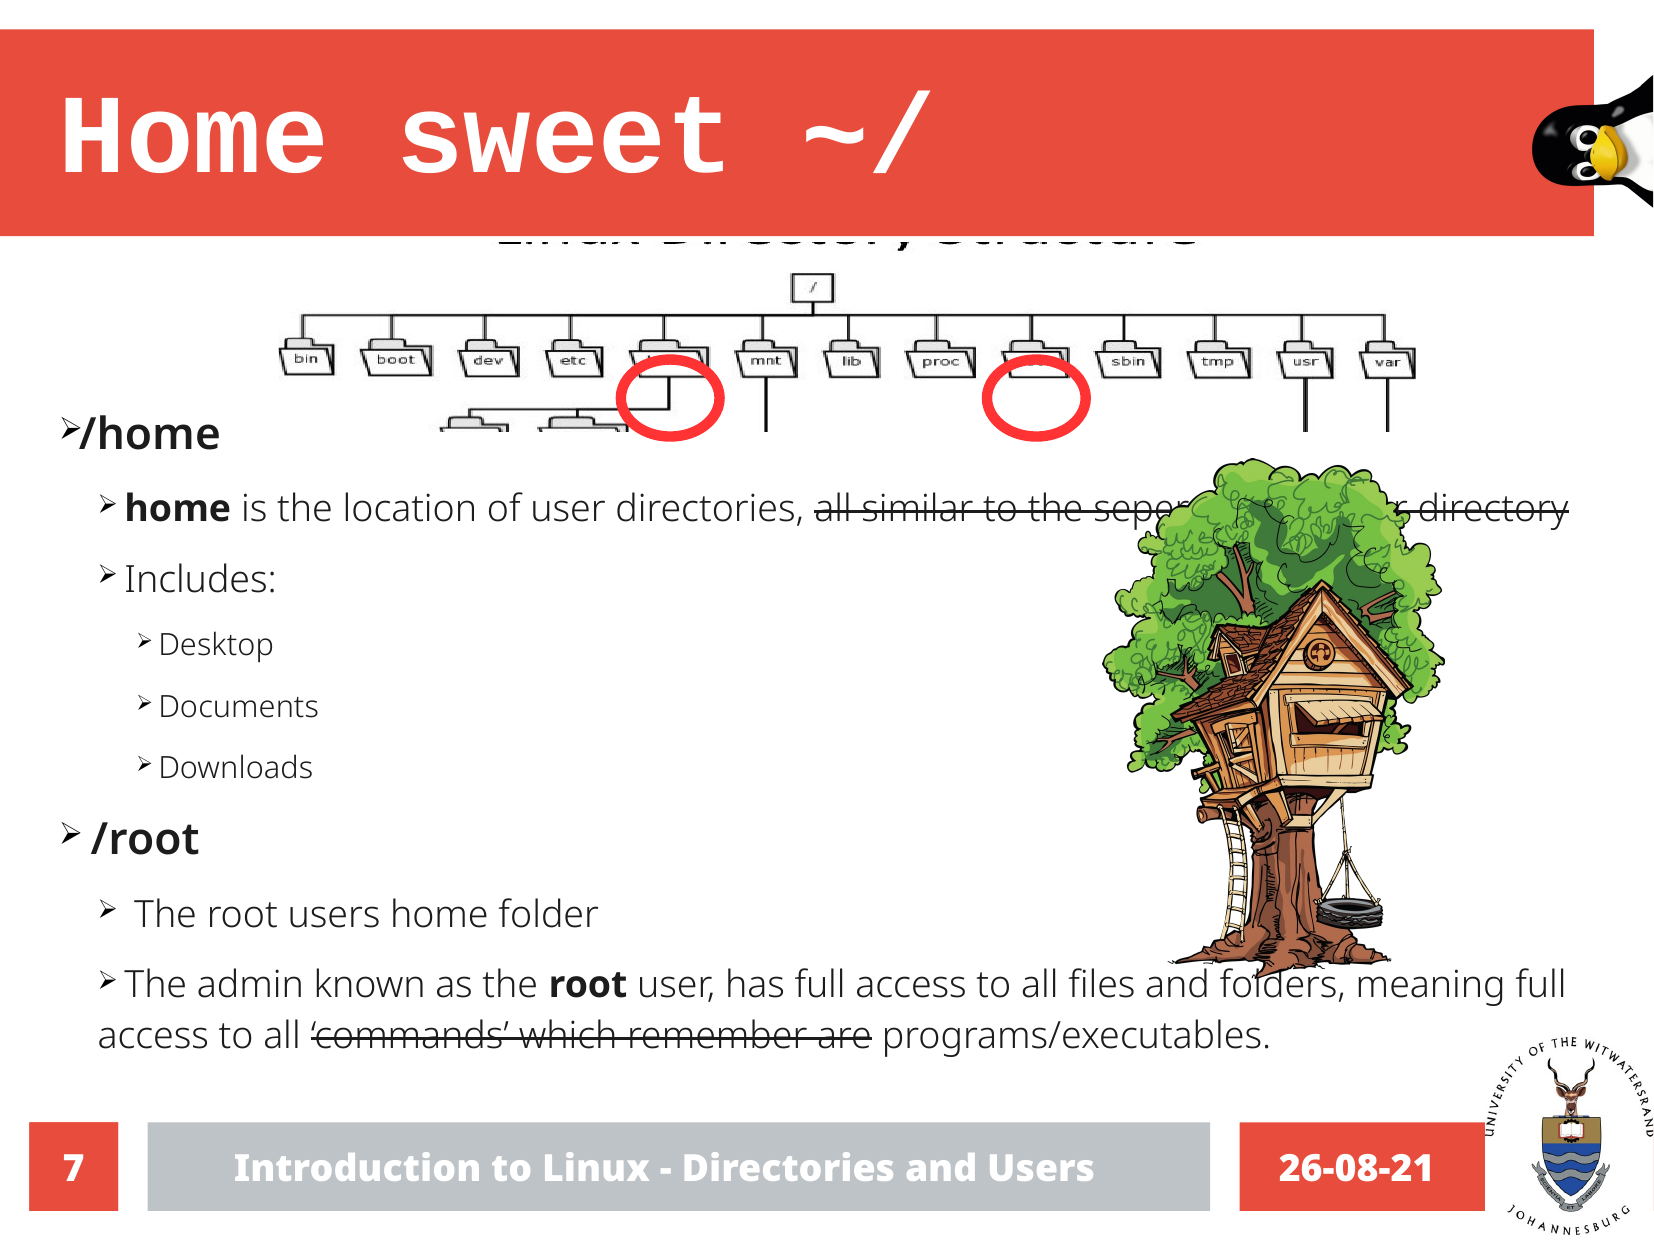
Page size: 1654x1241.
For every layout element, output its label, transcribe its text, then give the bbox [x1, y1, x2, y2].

picture [993, 365, 1080, 431]
picture [627, 365, 714, 431]
picture [1102, 458, 1445, 979]
picture [1485, 1037, 1654, 1235]
list /home home is the location of user directories, all similar to the seperate root user directory Includes: Desktop Documents Downloads /root The root users home folder The admin known as the root user, has full access to all files and folders, meaning full access to all ‘commands’ which remember are programs/executables. [58, 401, 1582, 1110]
picture [278, 242, 1416, 432]
title Home sweet ~/ [58, 59, 1594, 207]
picture [1515, 24, 1654, 276]
